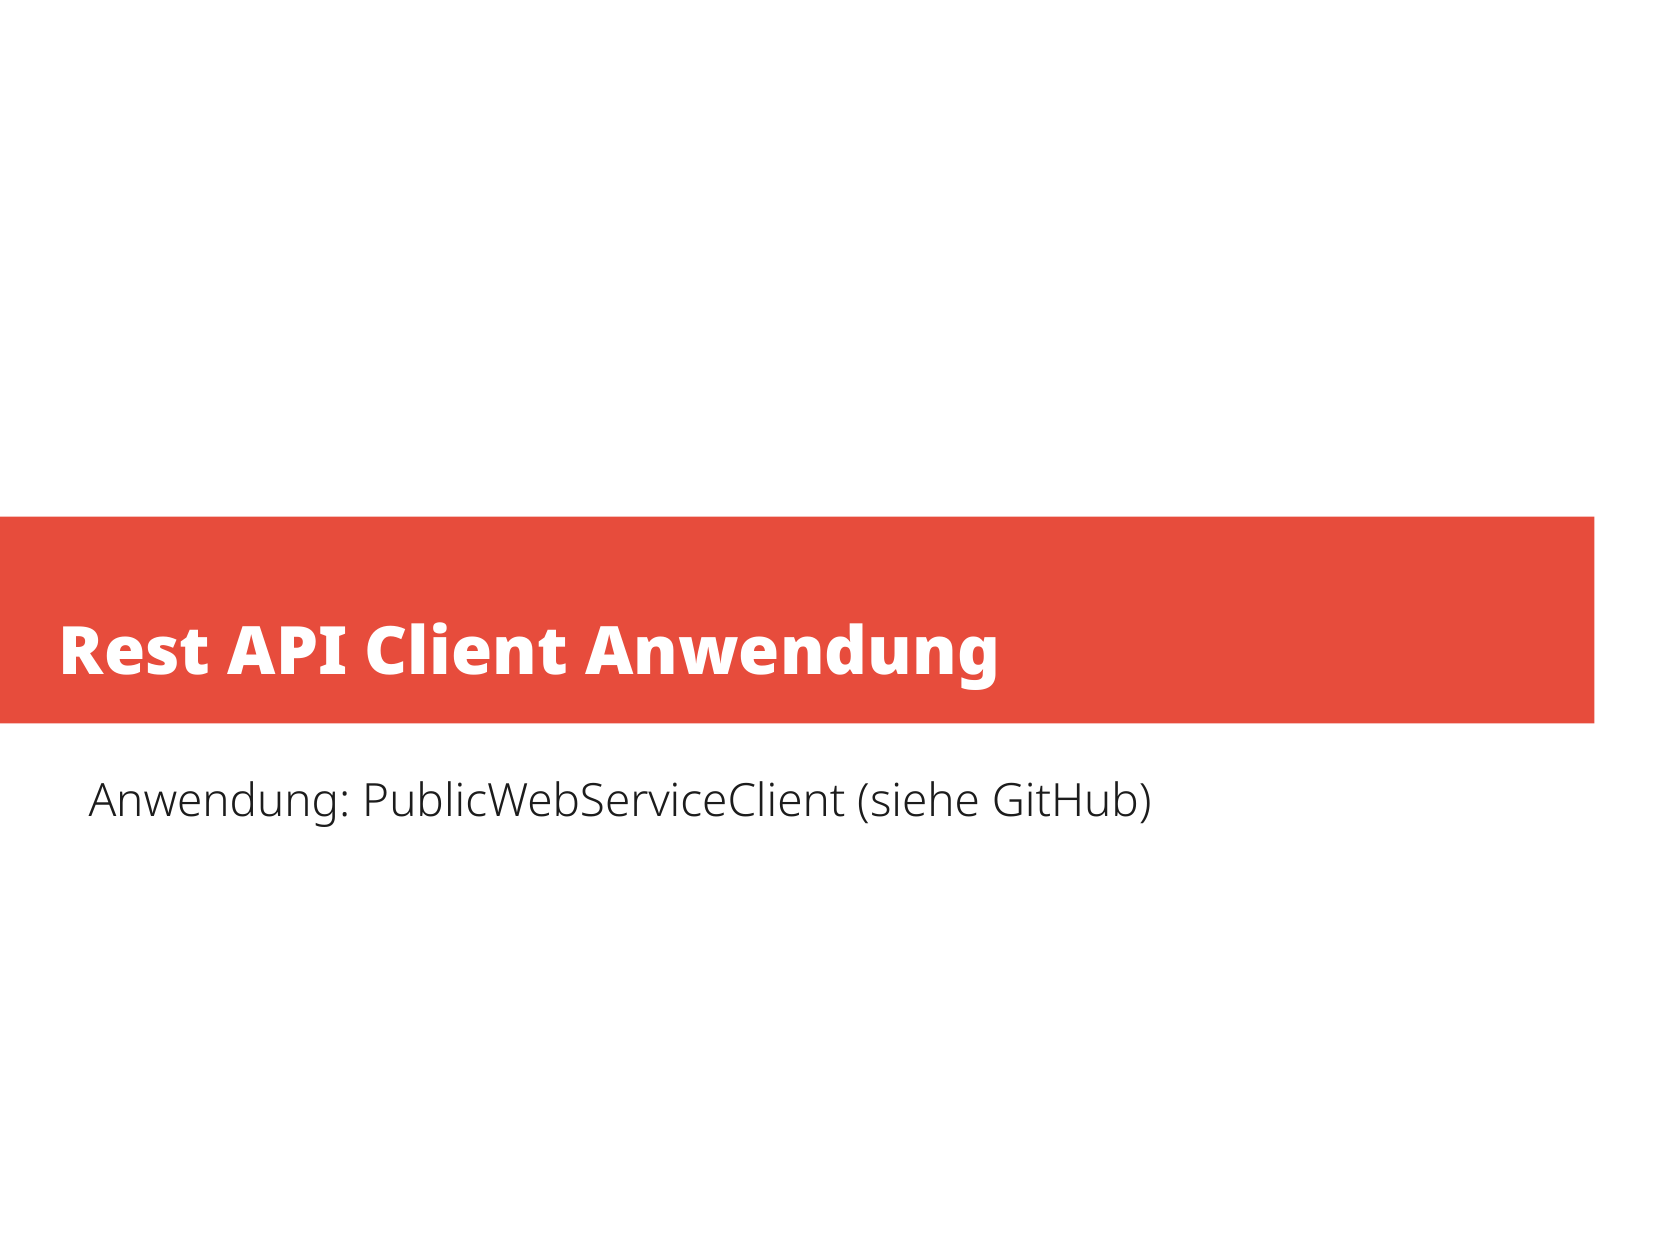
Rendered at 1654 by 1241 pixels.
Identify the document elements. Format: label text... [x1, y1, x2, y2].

title Rest API Client Anwendung [59, 546, 1595, 694]
subtitle Anwendung: PublicWebServiceClient (siehe GitHub) [88, 767, 1595, 1182]
